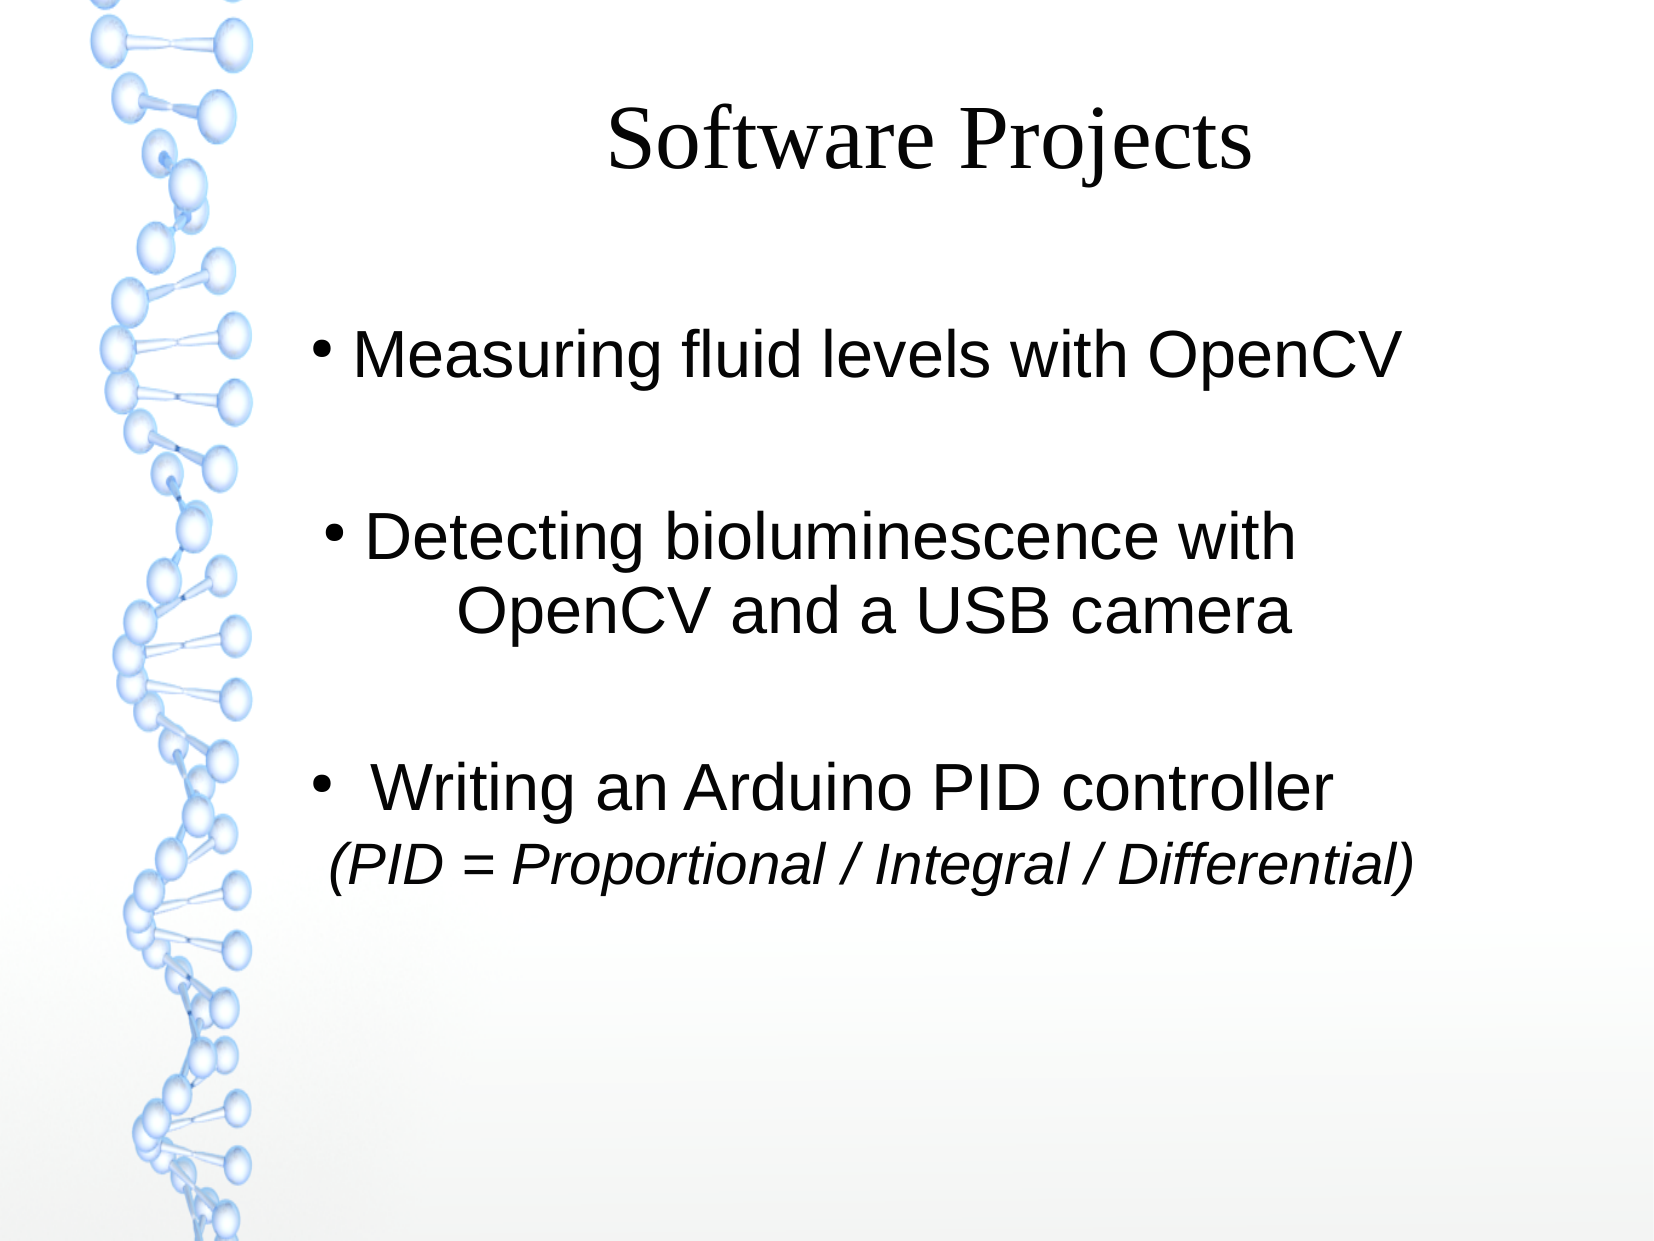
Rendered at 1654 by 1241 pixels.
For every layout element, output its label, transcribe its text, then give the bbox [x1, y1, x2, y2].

subtitle Measuring fluid levels with OpenCV Detecting bioluminescence with OpenCV and a USB camera Writing an Arduino PID controller (PID = Proportional / Integral / Differential) [310, 195, 1441, 1126]
title Software Projects [390, 90, 1471, 181]
picture [0, 0, 1654, 1241]
